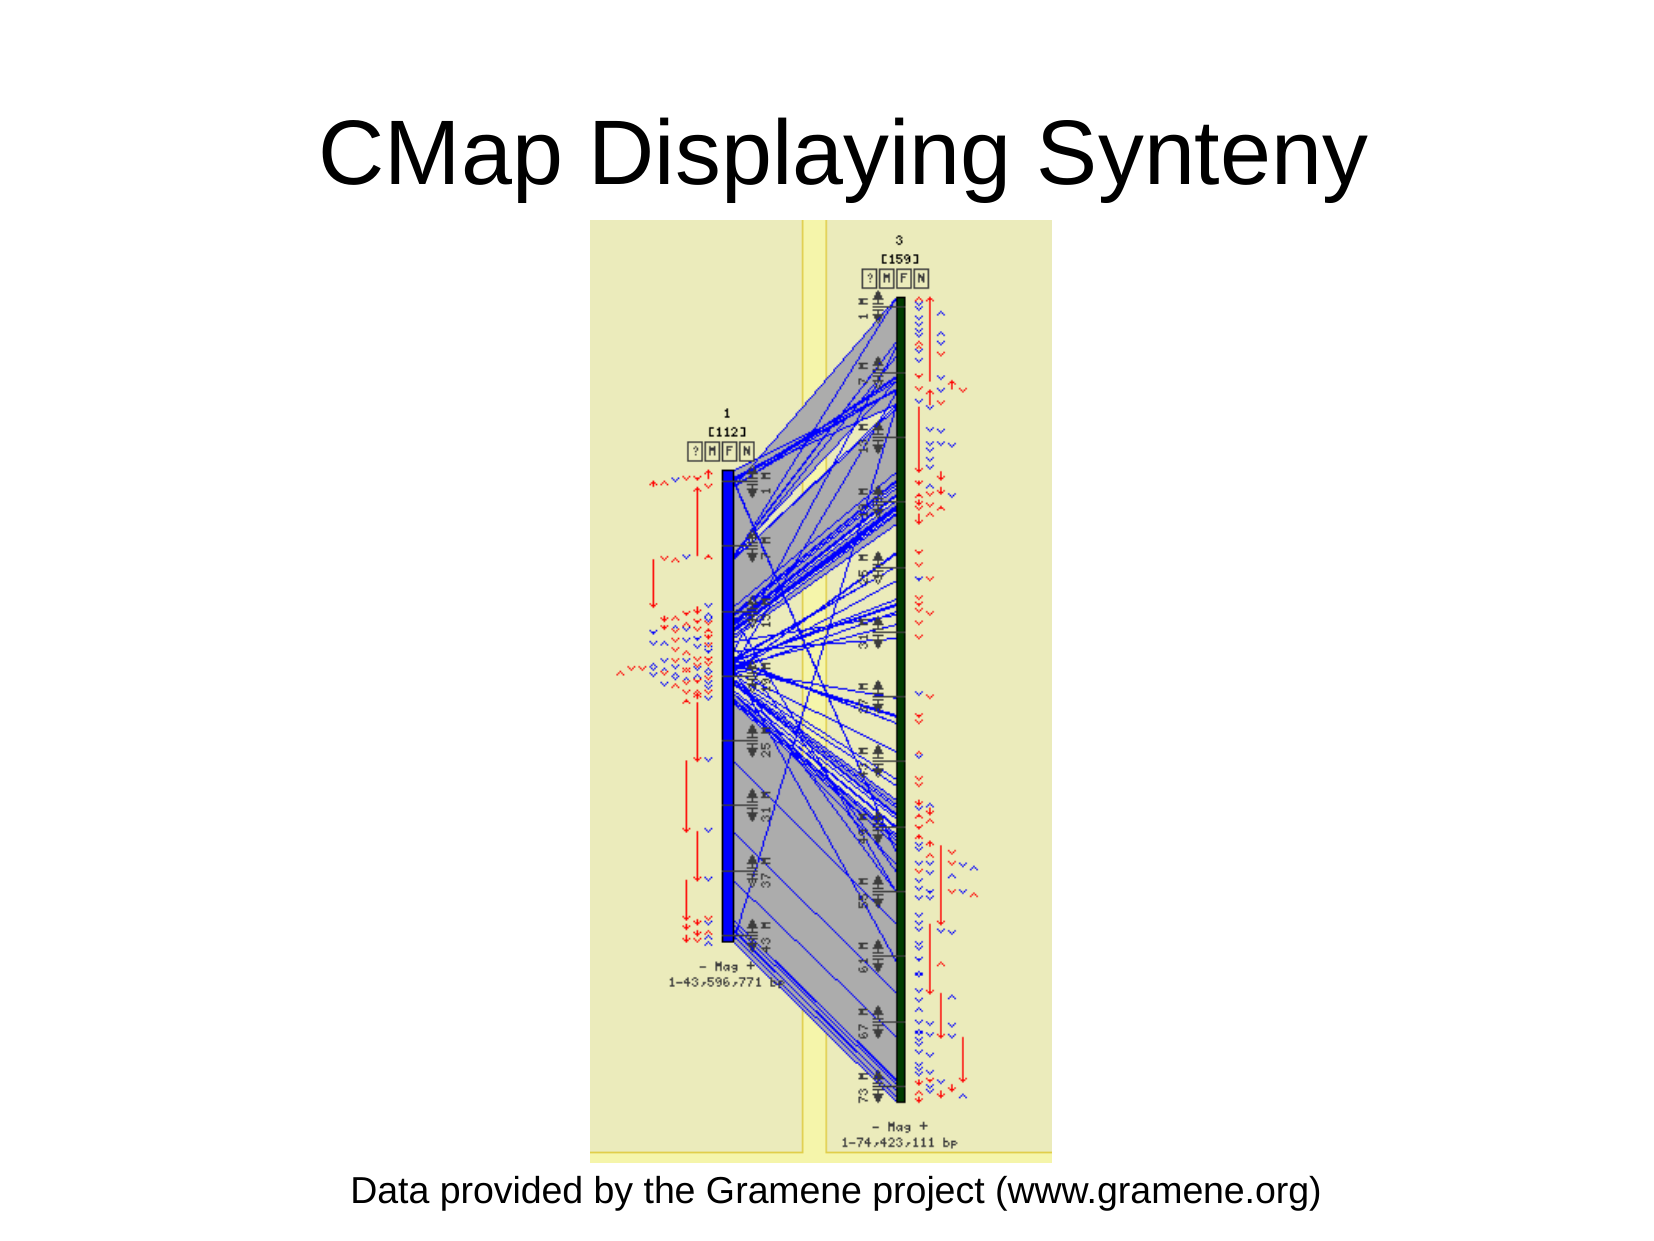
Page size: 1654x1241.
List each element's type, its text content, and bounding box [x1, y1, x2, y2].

text_box Data provided by the Gramene project (www.gramene.org) [335, 1162, 1337, 1220]
title CMap Displaying Synteny [82, 56, 1571, 250]
picture [590, 220, 1052, 1163]
